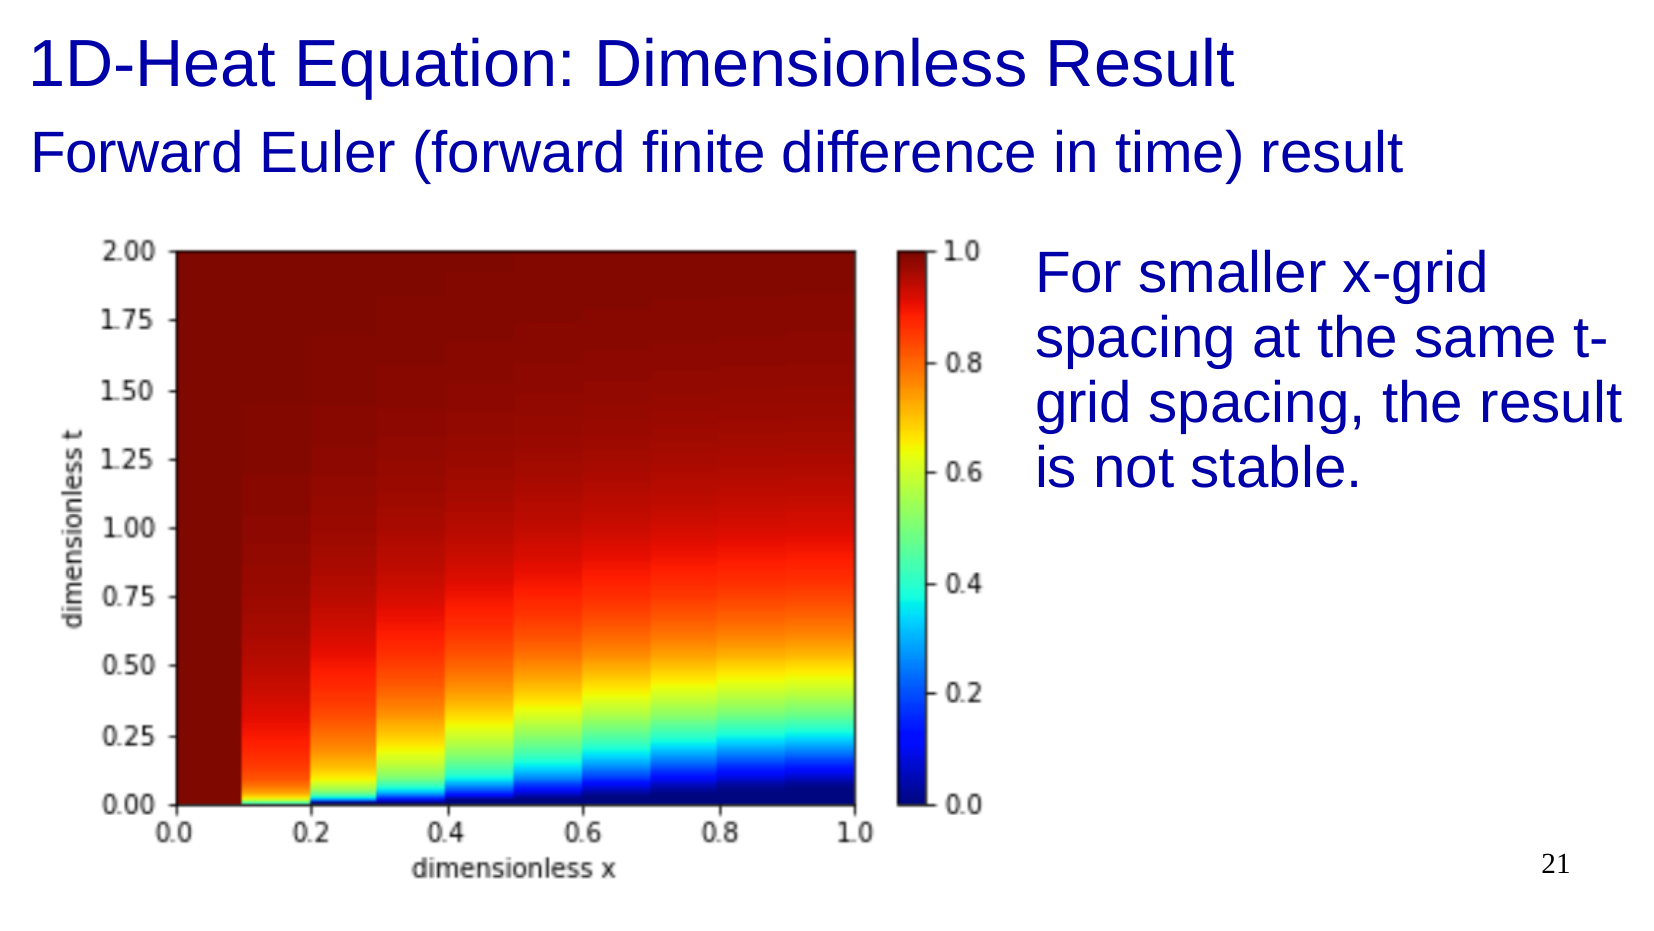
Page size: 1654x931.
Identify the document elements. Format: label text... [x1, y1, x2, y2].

list For smaller x-grid spacing at the same t-grid spacing, the result is not stable. [1034, 240, 1645, 916]
picture [36, 224, 991, 889]
title 1D-Heat Equation: Dimensionless Result [28, 21, 1626, 106]
list Forward Euler (forward finite difference in time) result [30, 120, 1645, 916]
